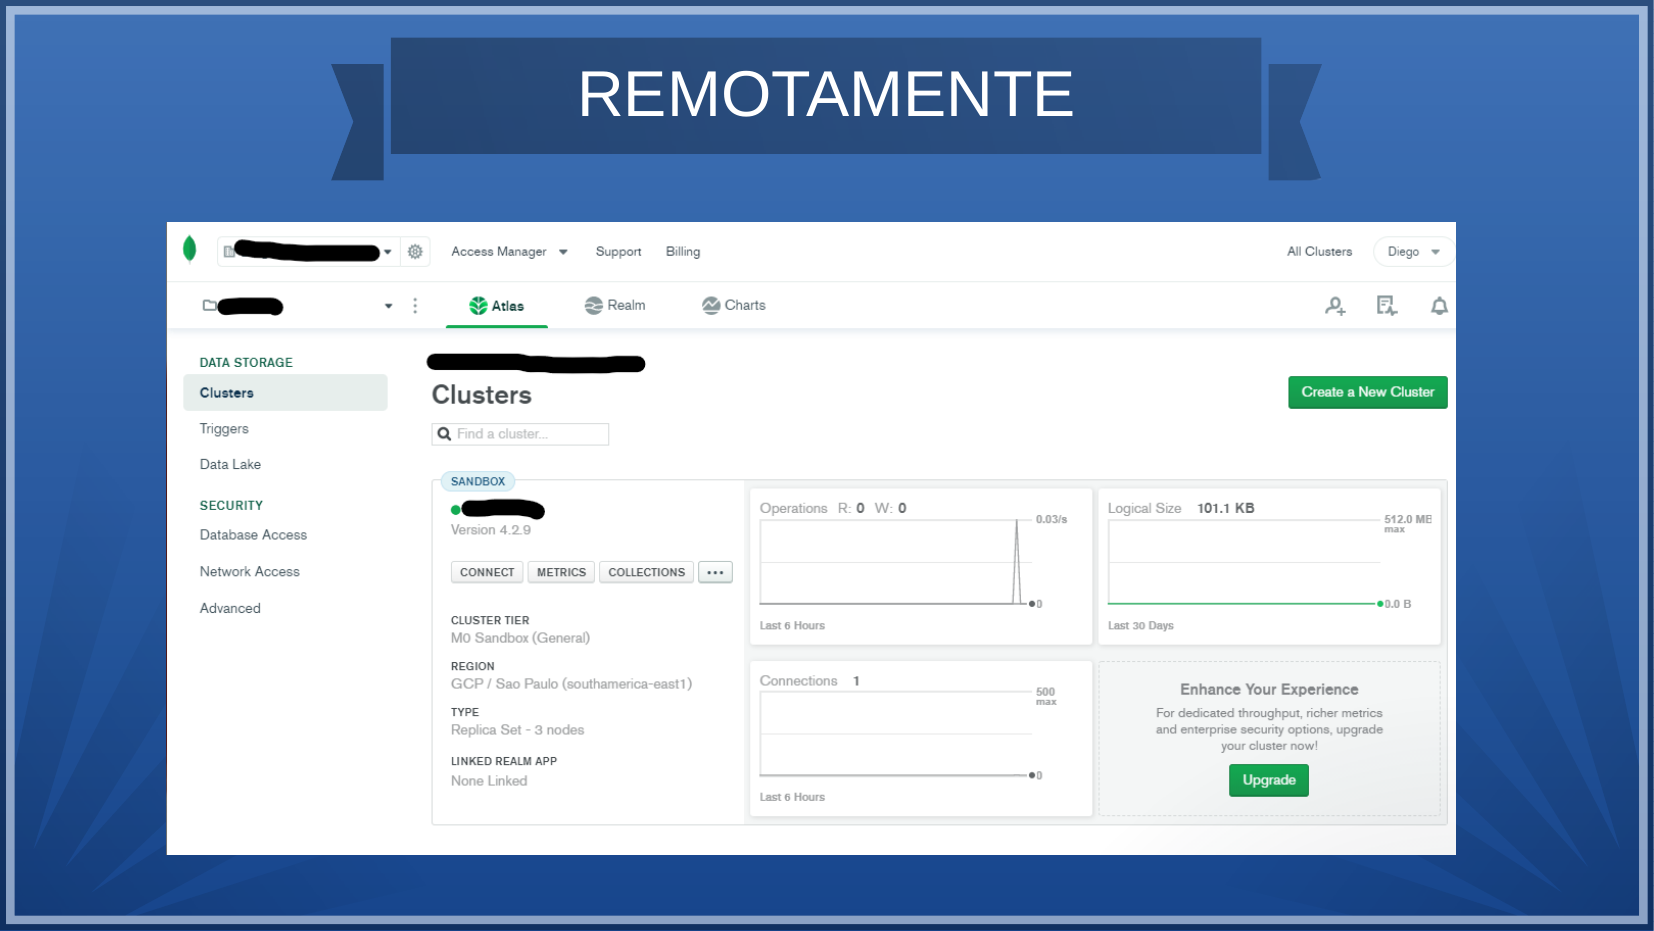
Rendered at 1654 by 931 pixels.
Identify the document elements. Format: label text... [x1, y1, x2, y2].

title REMOTAMENTE [389, 35, 1264, 154]
picture [166, 222, 1456, 856]
